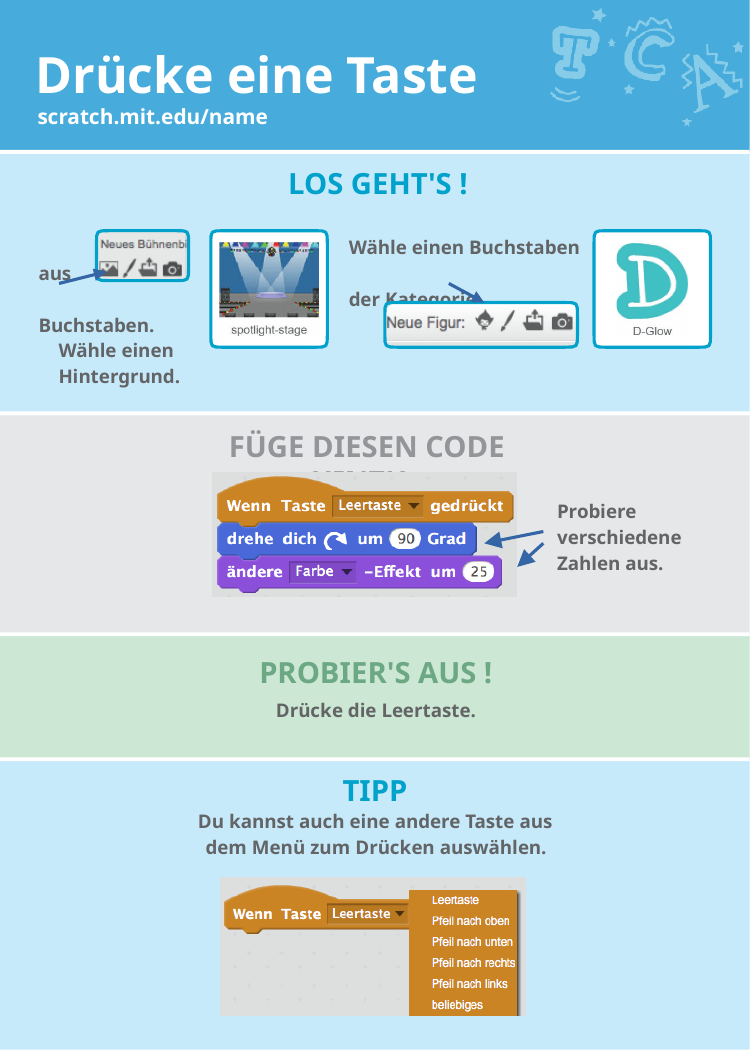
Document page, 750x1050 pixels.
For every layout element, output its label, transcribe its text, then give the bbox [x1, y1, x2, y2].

text_box Wähle einen Buchstaben aus der Kategorie Buchstaben. Wähle einen Hintergrund. [36, 232, 593, 328]
text_box [0, 0, 750, 1050]
text_box FÜGE DIESEN CODE HINZU : [177, 428, 555, 463]
picture [220, 877, 526, 1016]
text_box PROBIER'S AUS ! Drücke die Leertaste. TIPP Du kannst auch eine andere Taste aus dem Menü zum Drücken auswählen. [187, 654, 563, 875]
picture [387, 308, 575, 337]
text_box Drücke eine Taste scratch.mit.edu/name [35, 43, 715, 219]
picture [212, 472, 517, 597]
text_box Probiere verschiedene Zahlen aus. [555, 496, 740, 519]
